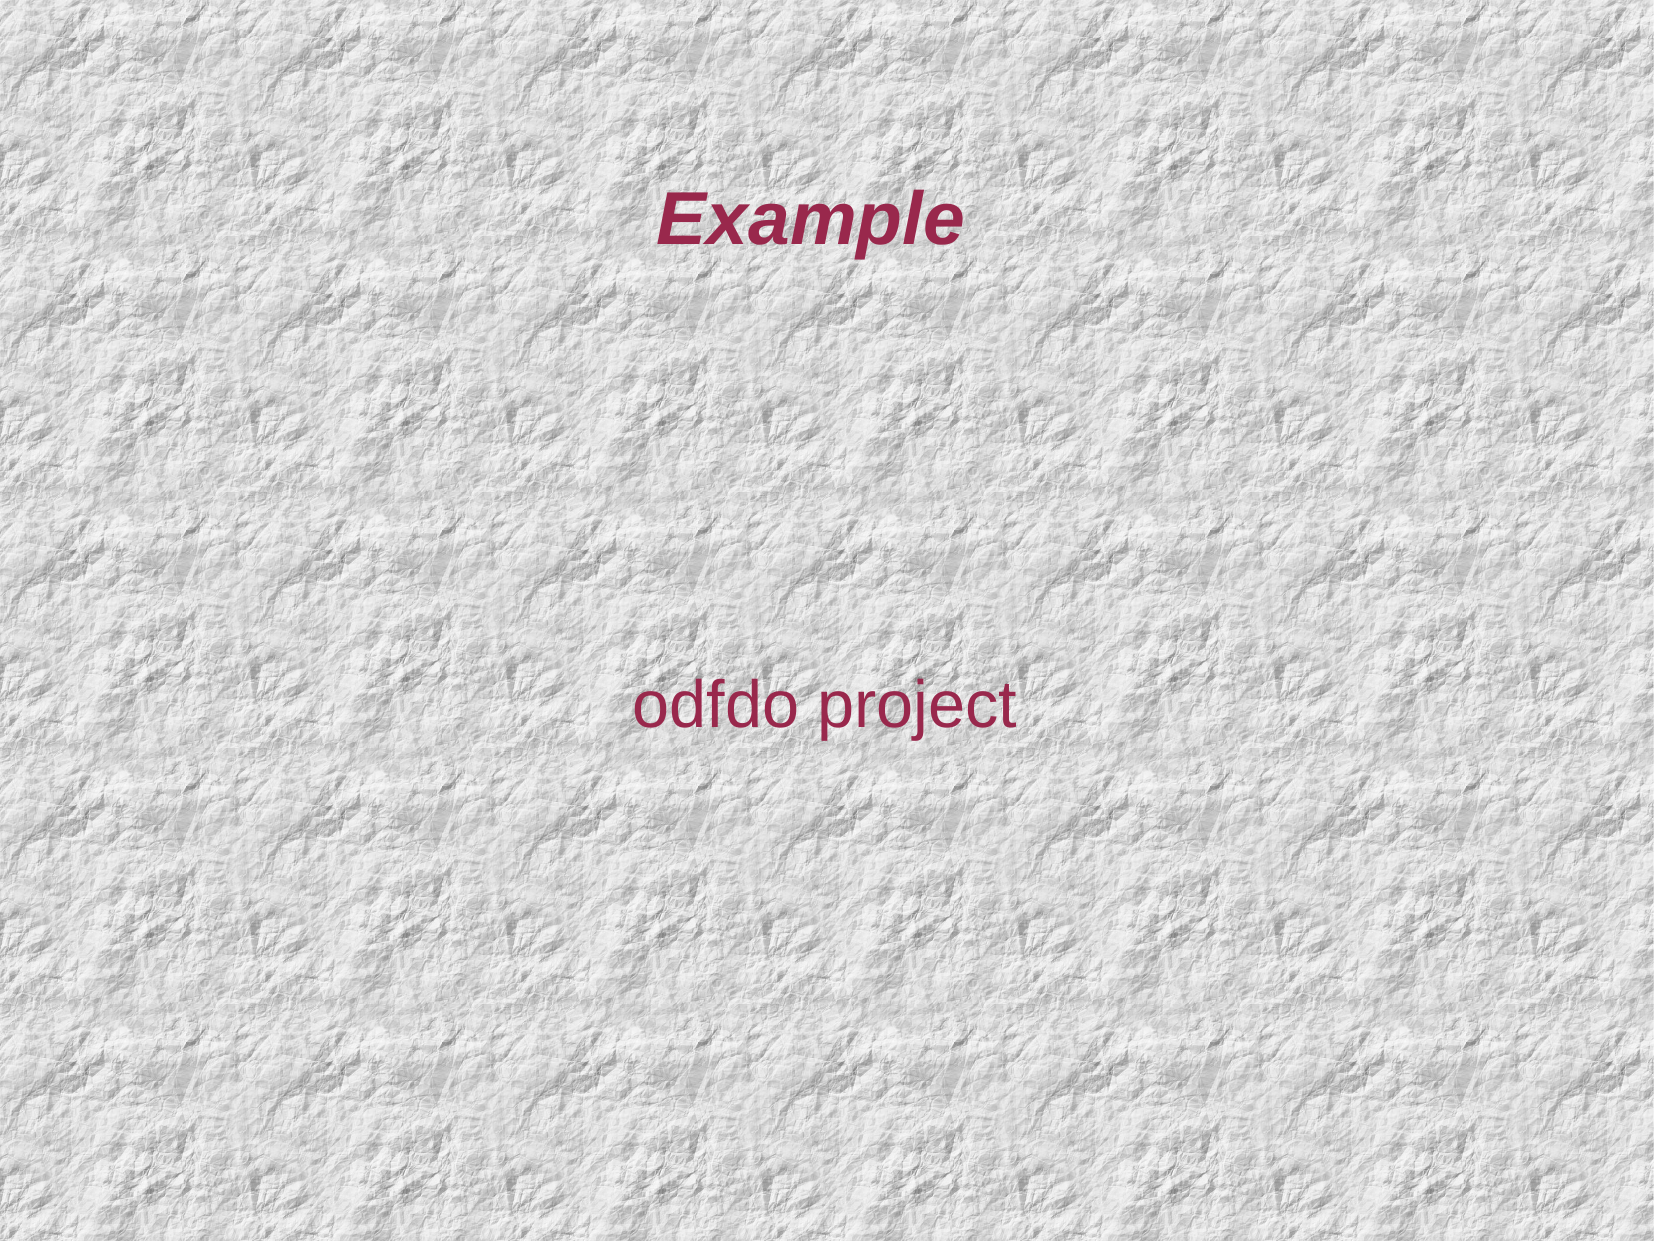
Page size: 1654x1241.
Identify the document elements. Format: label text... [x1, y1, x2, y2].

subtitle odfdo project [134, 350, 1516, 1133]
title Example [88, 114, 1534, 322]
picture [0, 0, 1654, 1241]
